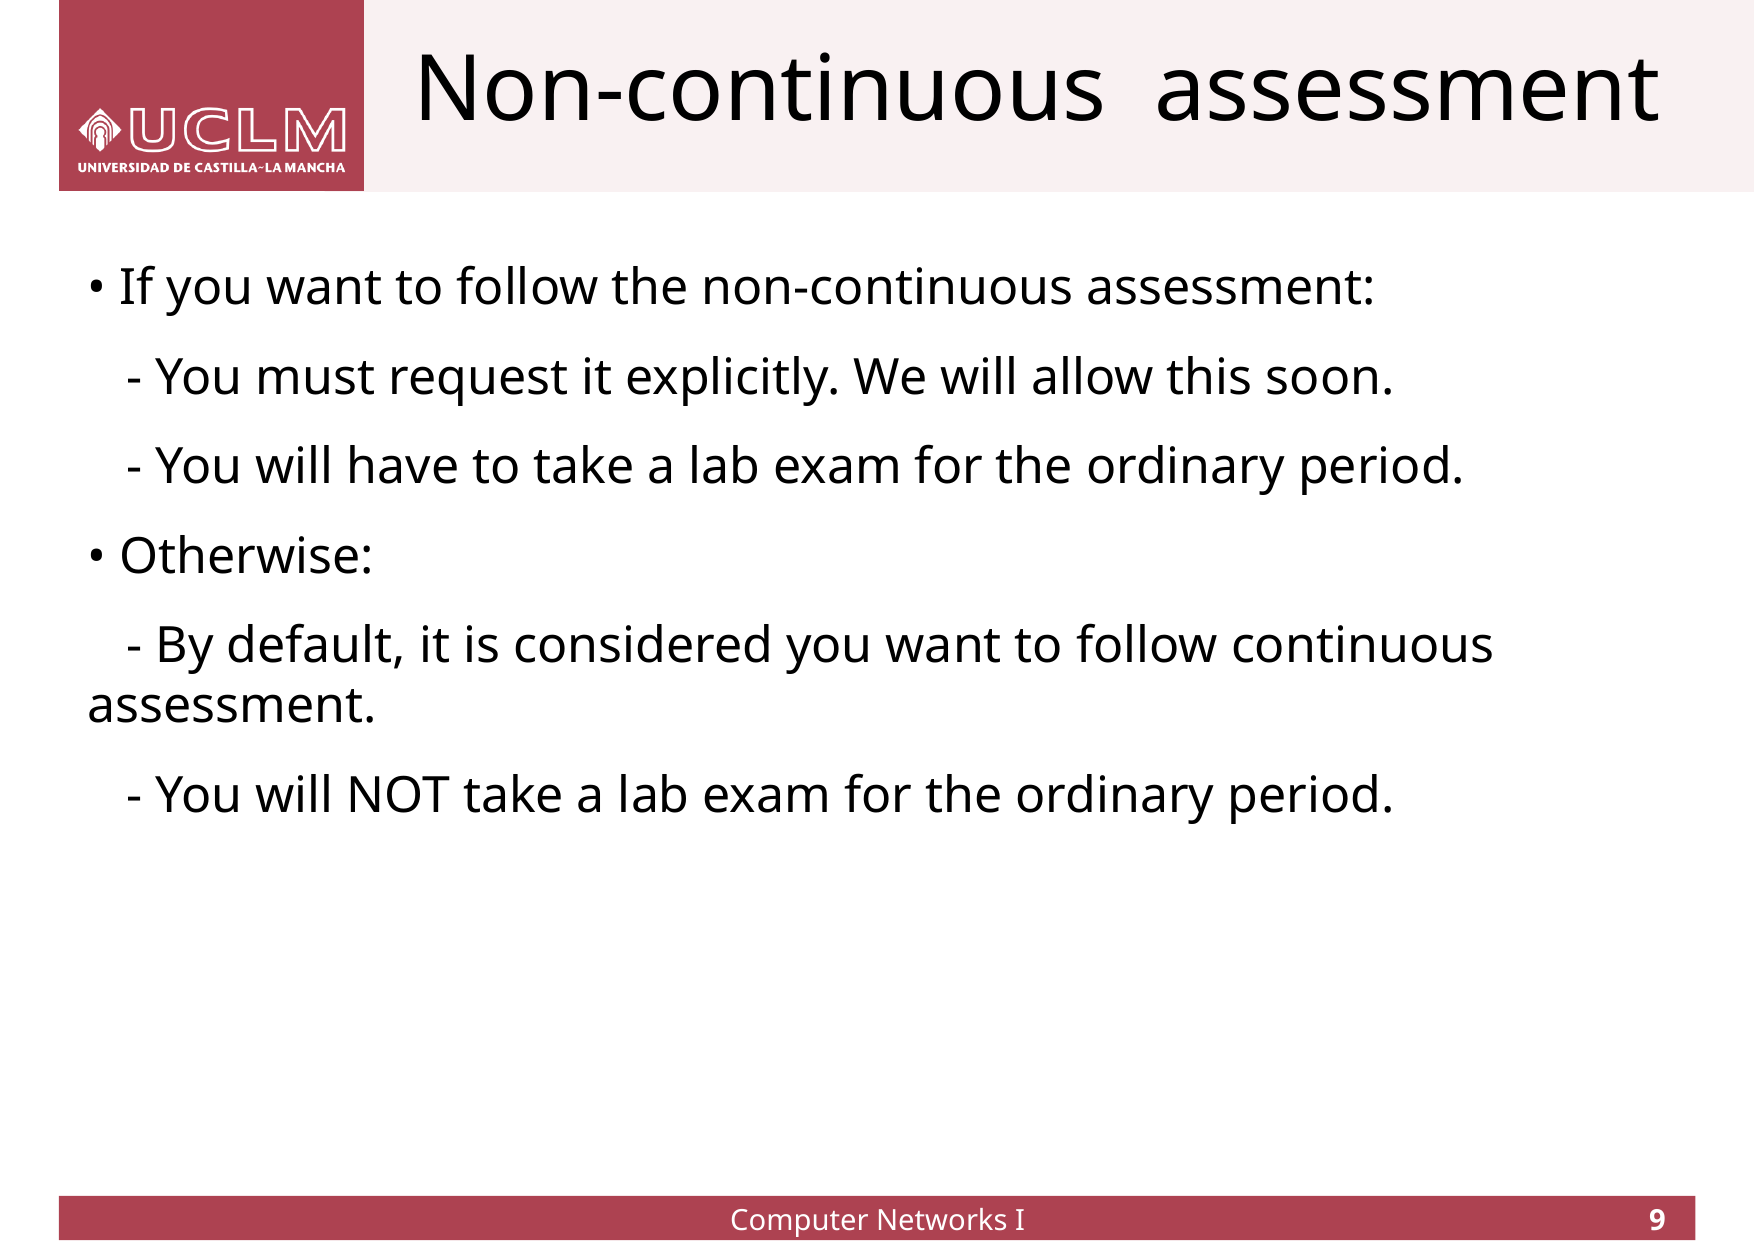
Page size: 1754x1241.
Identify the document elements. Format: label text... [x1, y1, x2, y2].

title Non-continuous assessment [413, 0, 1667, 198]
footer Computer Networks I [599, 1200, 1156, 1236]
slide_number <number> [1257, 1200, 1666, 1236]
picture [59, 0, 364, 191]
list • If you want to follow the non-continuous assessment: - You must request it explicitly. We will allow this soon. - You will have to take a lab exam for the ordinary period. • Otherwise: - By default, it is considered you want to follow continuous assessment. - You will NOT take a lab exam for the ordinary period. [87, 254, 1667, 960]
